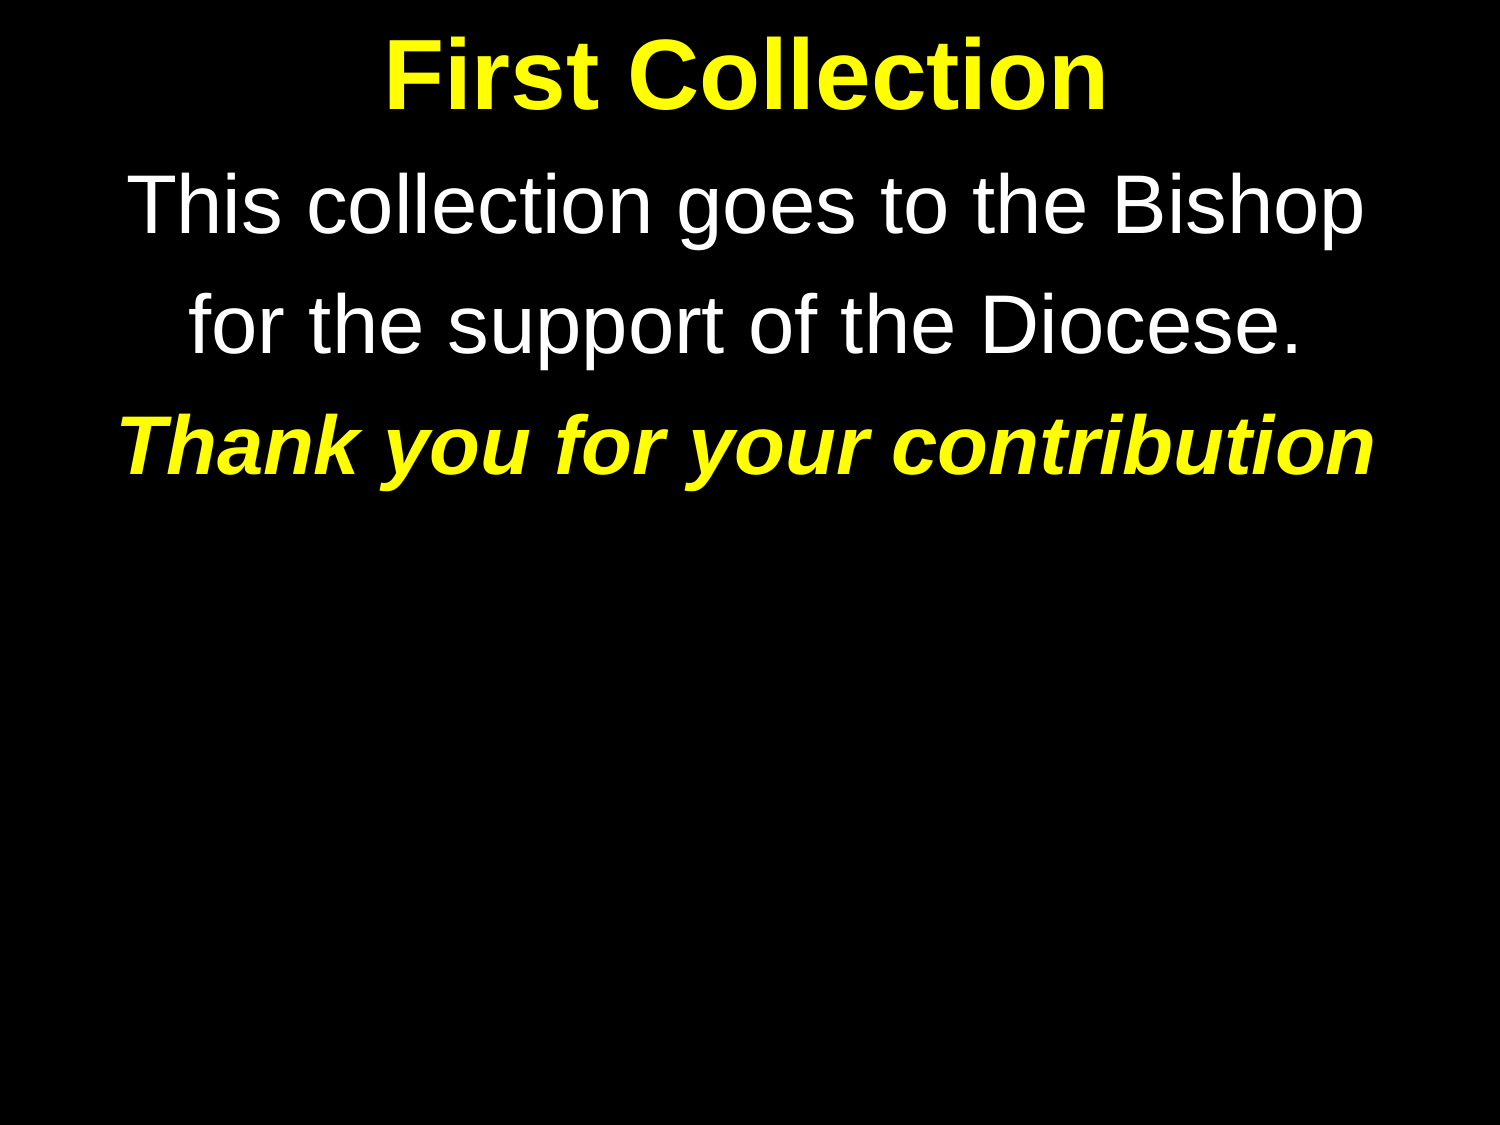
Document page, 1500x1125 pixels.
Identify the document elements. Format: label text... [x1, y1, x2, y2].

text_box First Collection This collection goes to the Bishop for the support of the Diocese. Thank you for your contribution [71, 1, 1422, 744]
